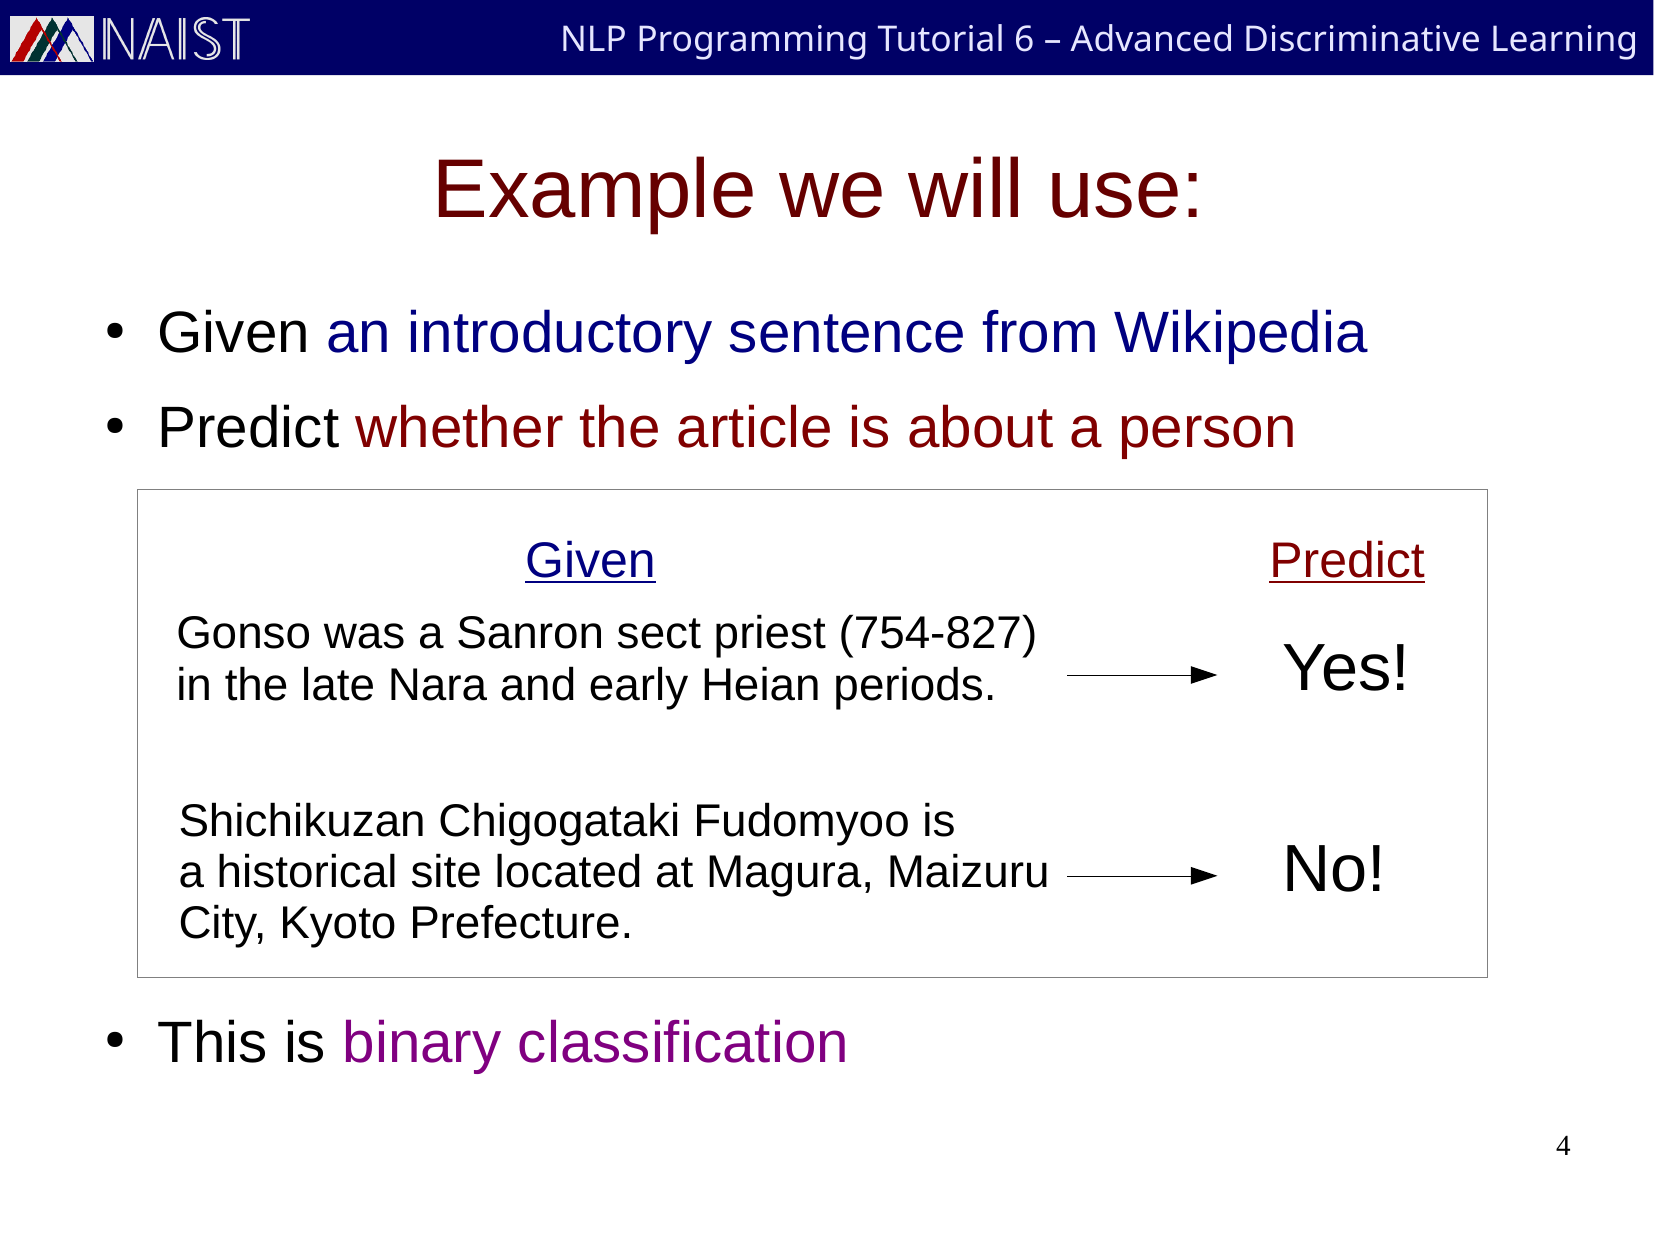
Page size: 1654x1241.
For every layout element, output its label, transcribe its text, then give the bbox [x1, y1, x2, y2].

text_box Predict [1254, 525, 1463, 596]
text_box Gonso was a Sanron sect priest (754-827) in the late Nara and early Heian periods. [161, 600, 1053, 718]
text_box No! [1267, 823, 1402, 914]
text_box Given [510, 525, 671, 596]
list Given an introductory sentence from Wikipedia Predict whether the article is about a person This is binary classification [86, 300, 1576, 1075]
picture [102, 17, 251, 60]
picture [10, 16, 94, 62]
text_box Shichikuzan Chigogataki Fudomyoo is a historical site located at Magura, Maizuru City, Kyoto Prefecture. [163, 787, 1066, 957]
text_box Yes! [1267, 622, 1426, 713]
title Example we will use: [75, 92, 1564, 285]
